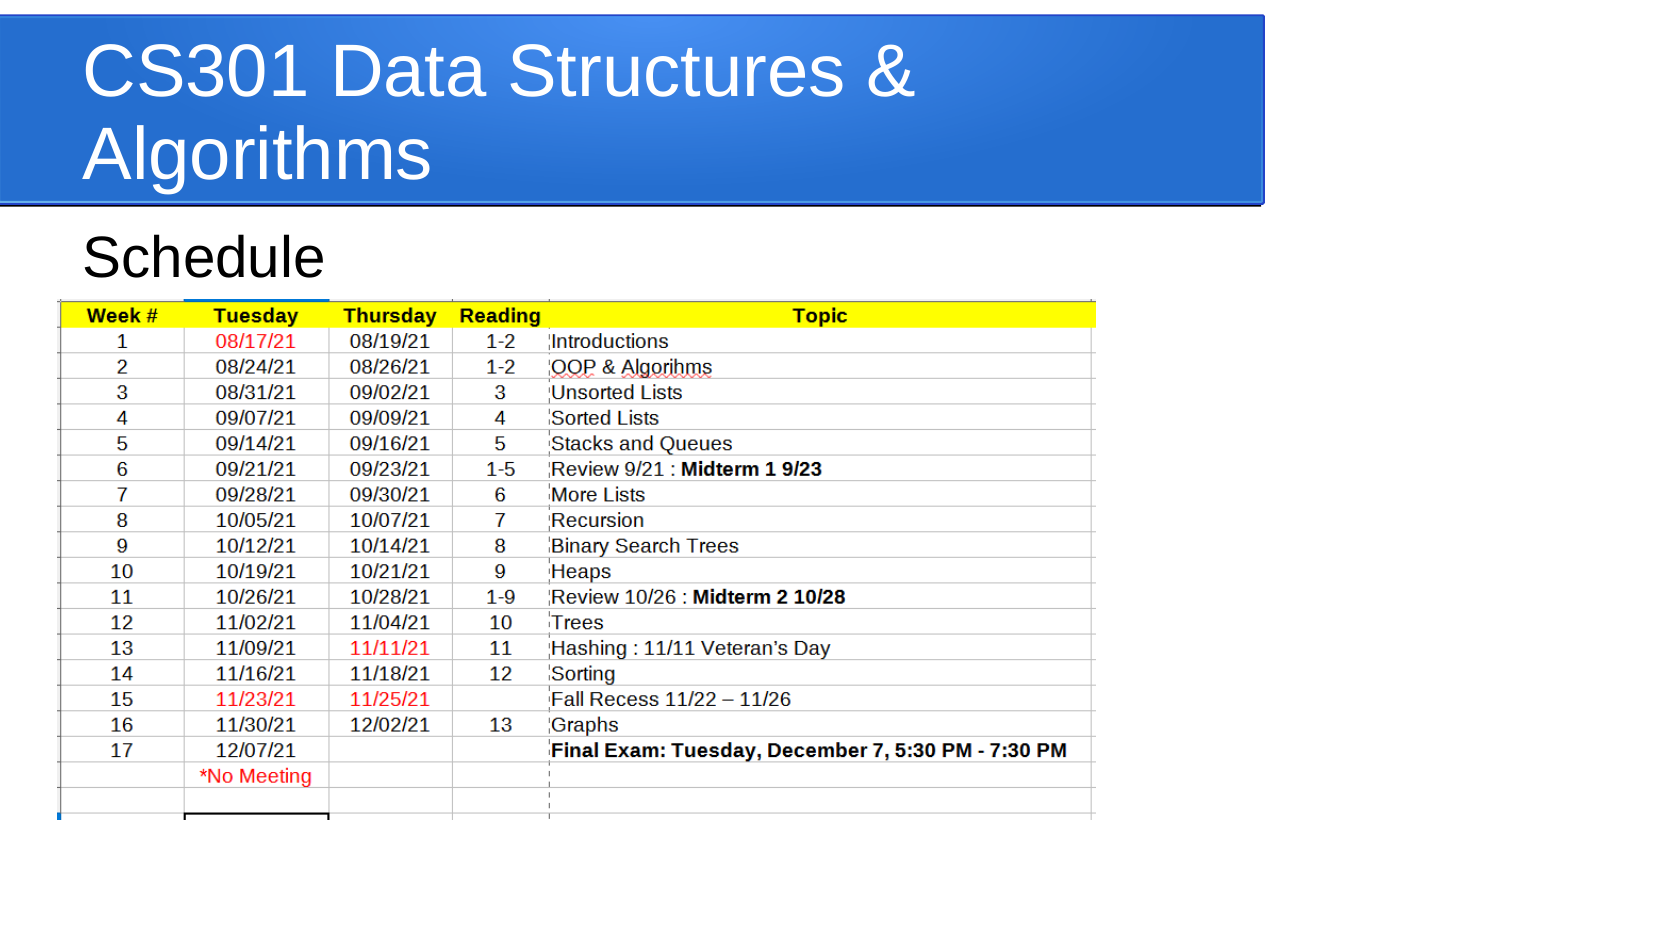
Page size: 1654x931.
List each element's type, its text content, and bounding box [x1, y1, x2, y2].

title CS301 Data Structures & Algorithms [82, 29, 1235, 196]
subtitle Schedule [82, 224, 811, 299]
picture [57, 299, 1096, 820]
